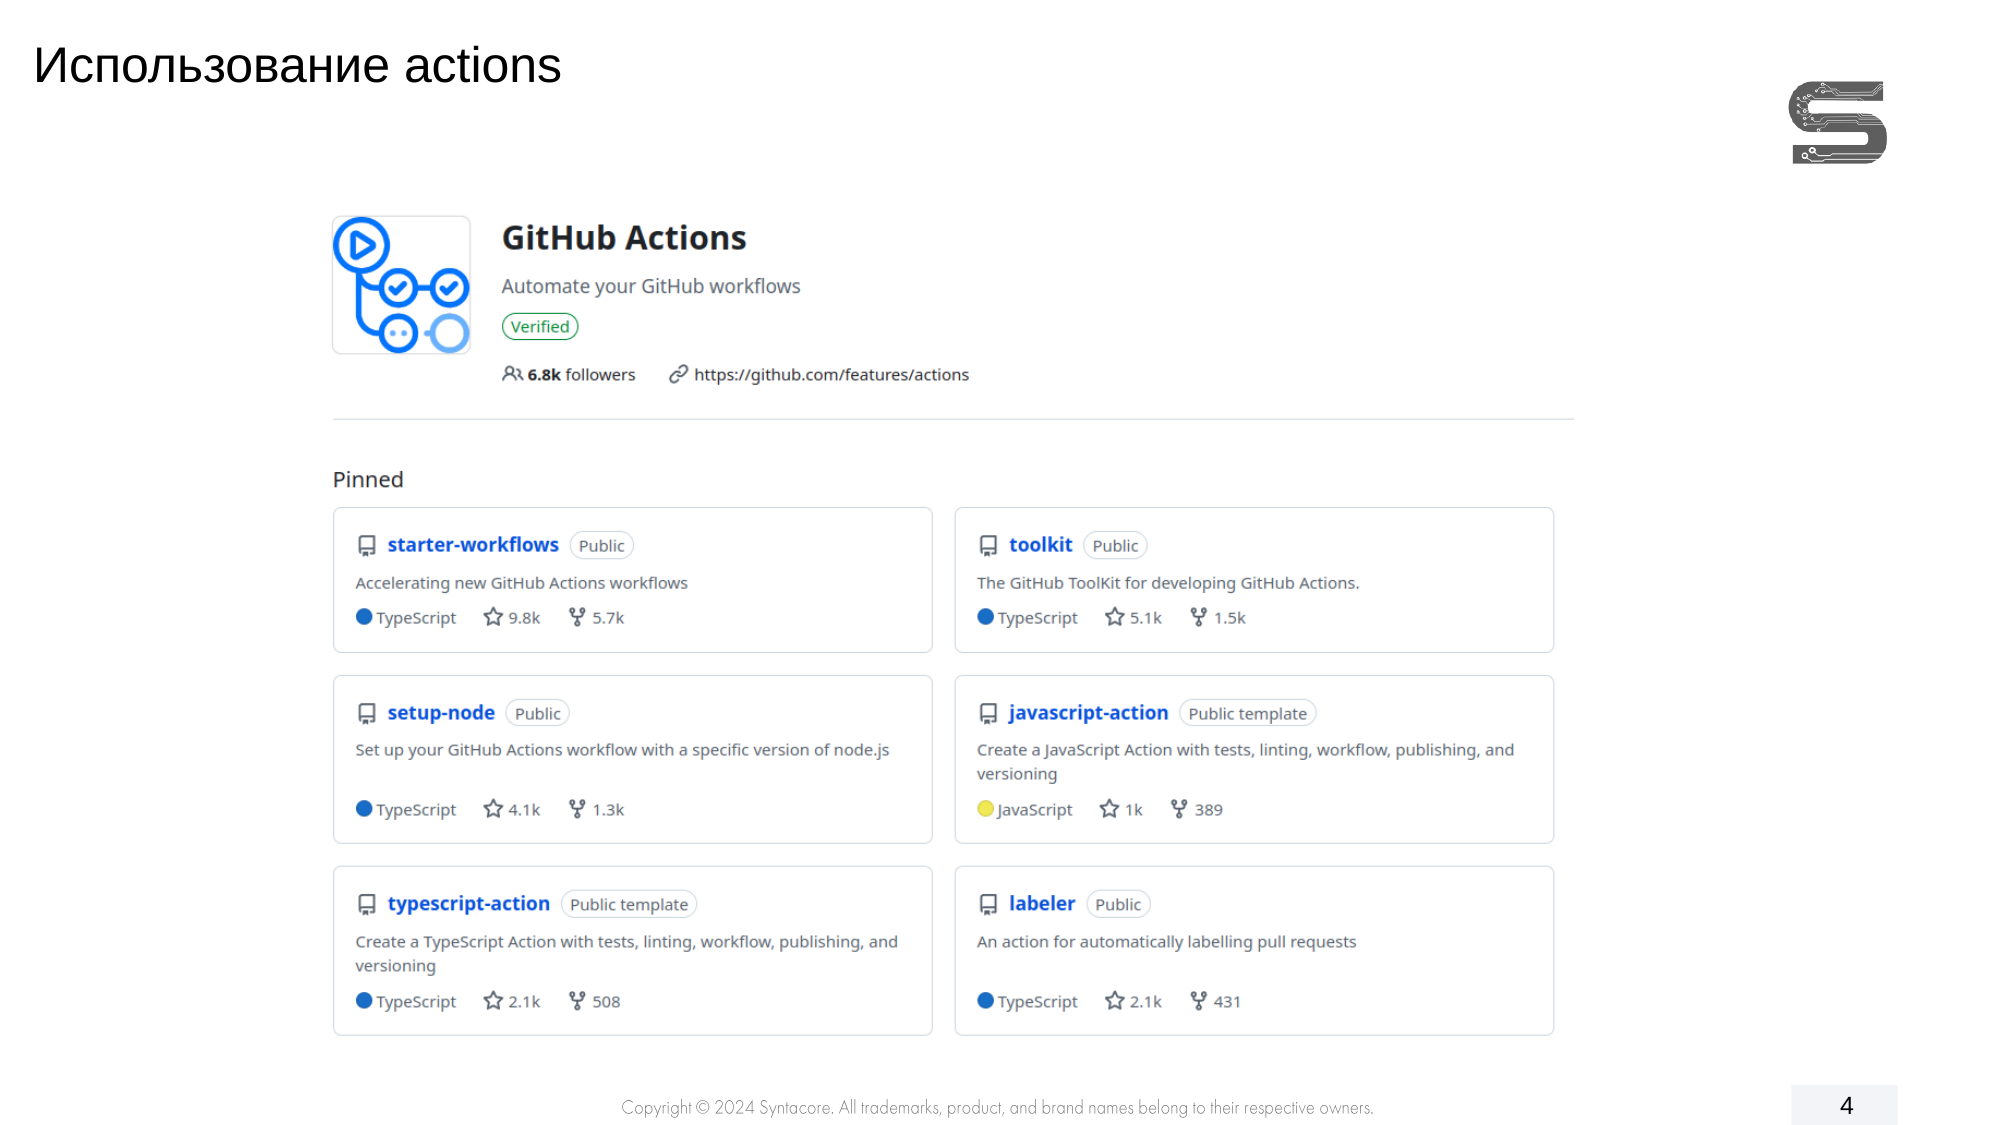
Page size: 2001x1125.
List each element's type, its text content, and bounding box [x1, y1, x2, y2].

picture [621, 1094, 1381, 1119]
picture [1788, 81, 1887, 164]
text_box <number> [1825, 1084, 1969, 1125]
text_box Использование actions [0, 29, 857, 101]
picture [295, 206, 1574, 1039]
